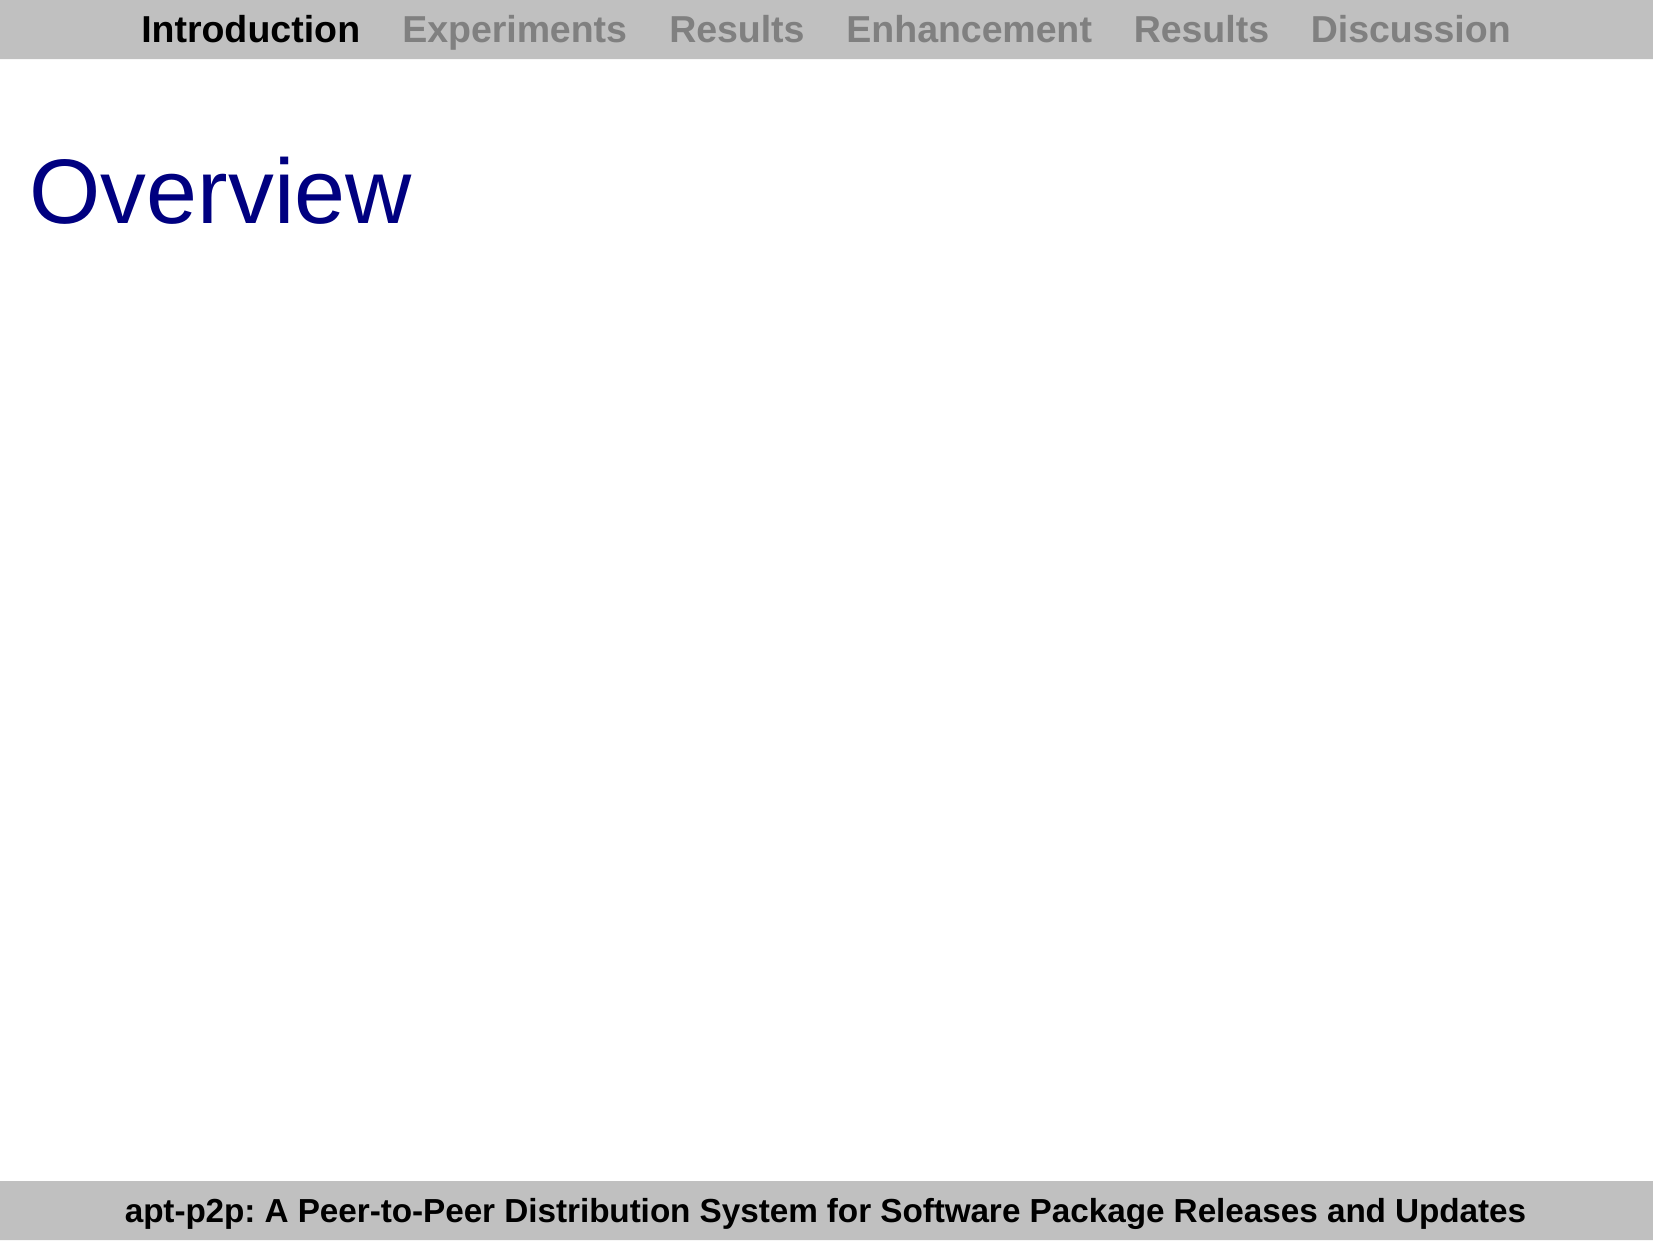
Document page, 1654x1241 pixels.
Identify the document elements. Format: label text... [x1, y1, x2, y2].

title Overview [29, 88, 1442, 296]
